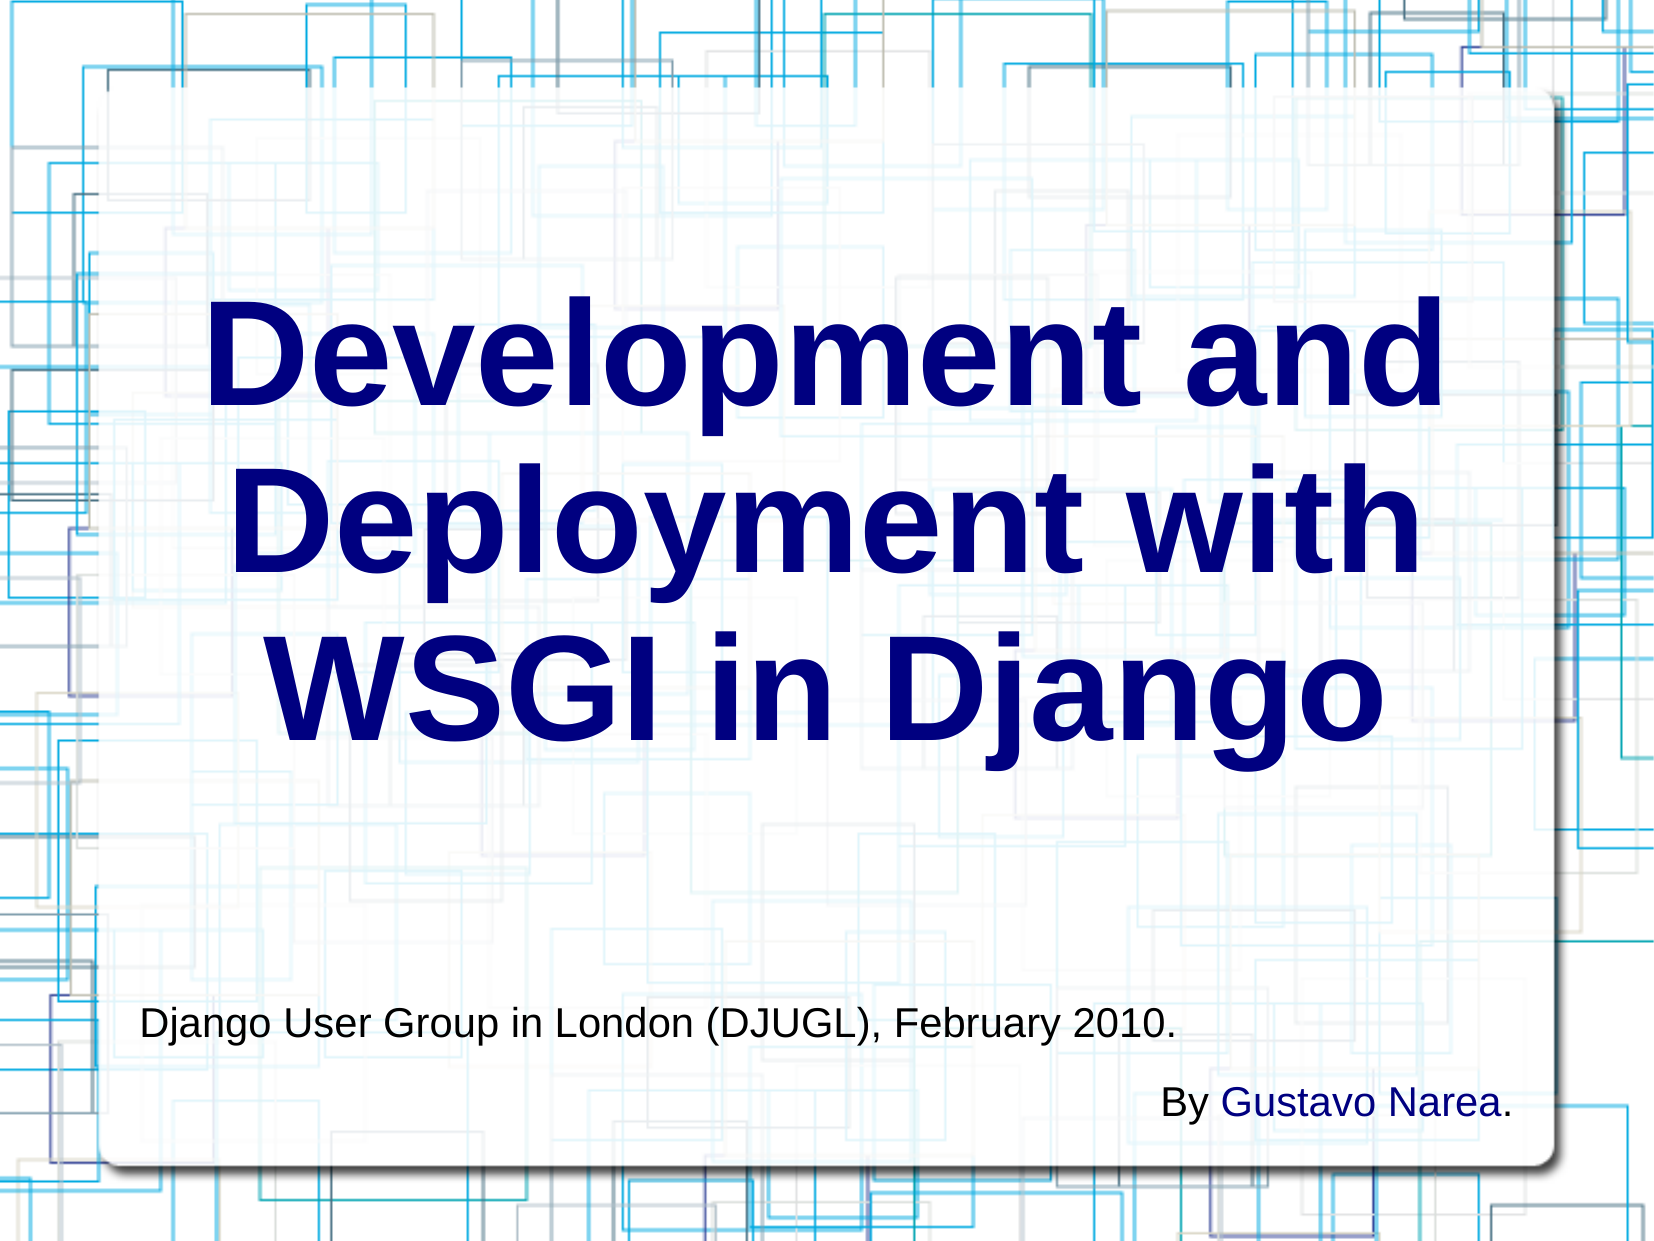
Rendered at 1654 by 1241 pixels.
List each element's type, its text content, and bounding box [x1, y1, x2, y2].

picture [0, 0, 1654, 1241]
title Development and Deployment with WSGI in Django [118, 96, 1536, 945]
text_box Django User Group in London (DJUGL), February 2010. [124, 992, 1193, 1054]
text_box By Gustavo Narea. [1145, 1071, 1530, 1133]
